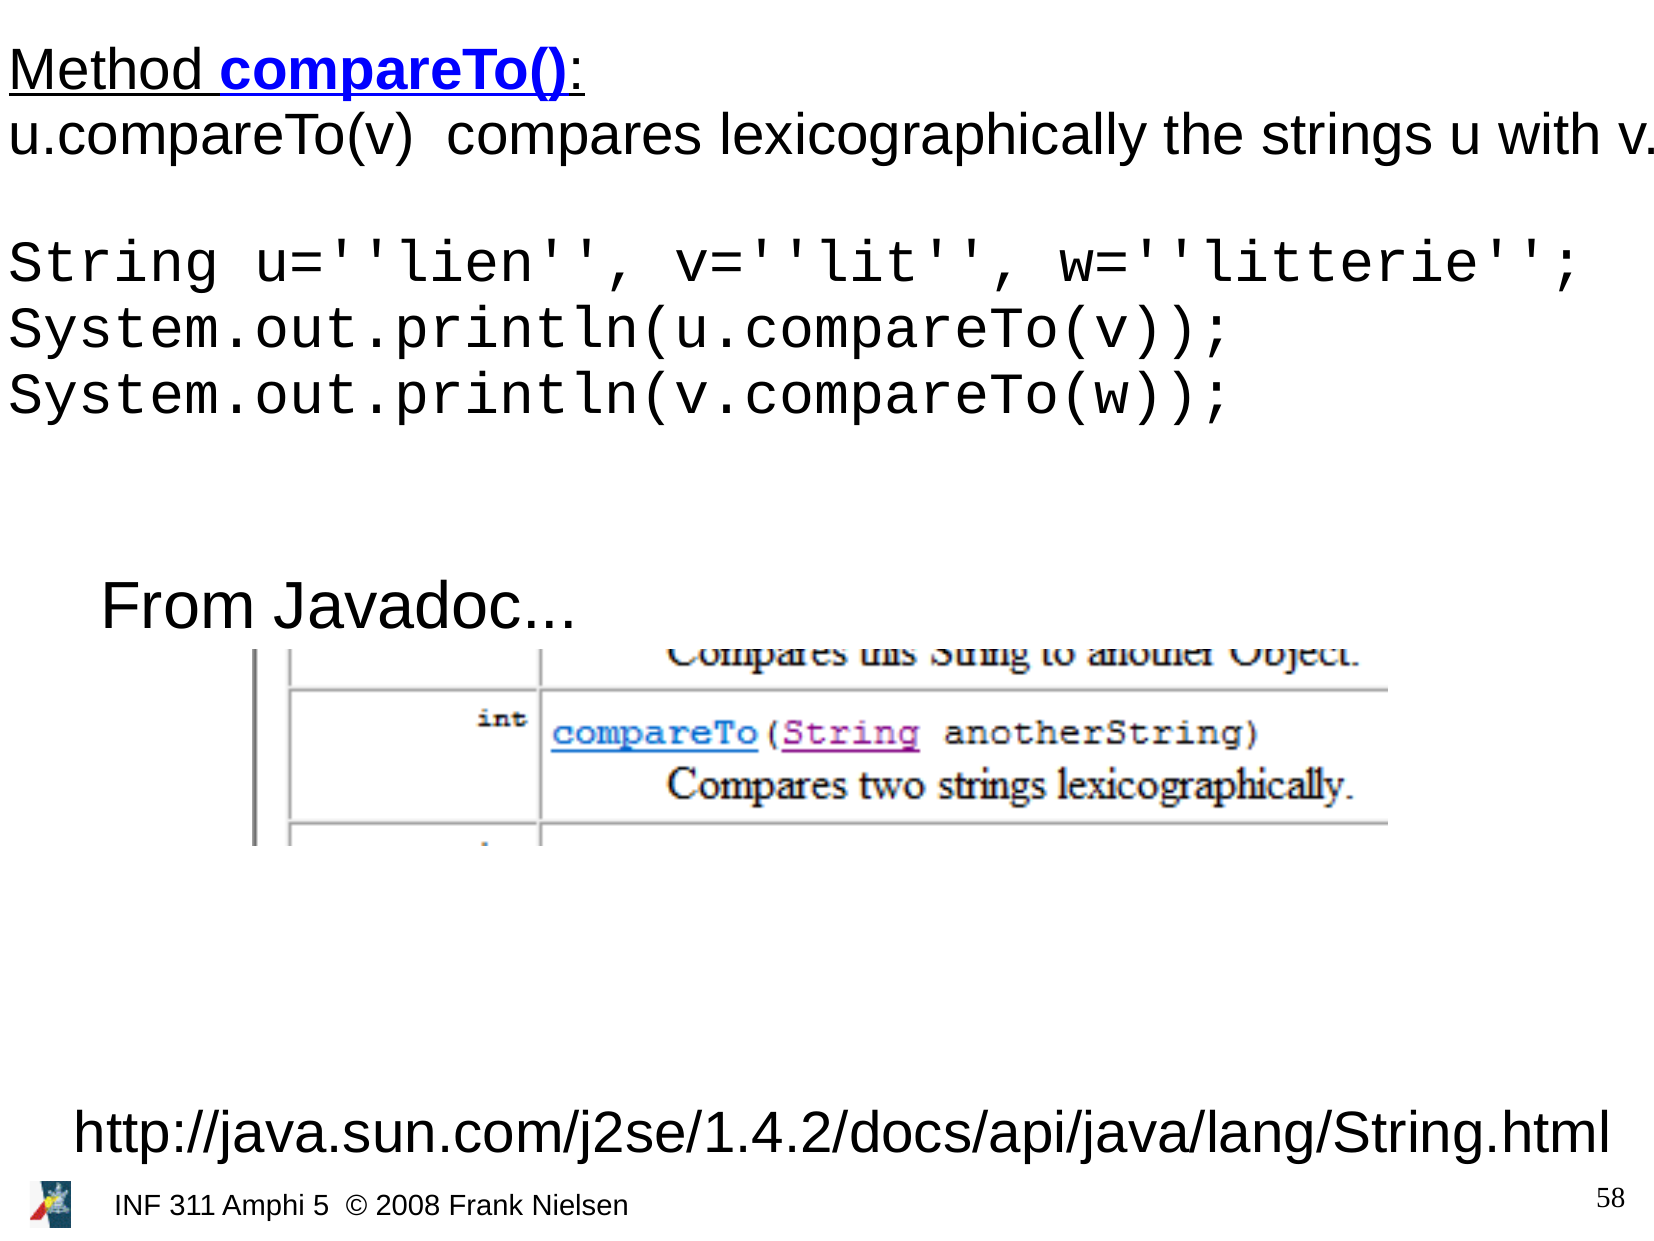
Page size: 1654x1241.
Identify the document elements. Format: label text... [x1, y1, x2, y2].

text_box From Javadoc... [85, 561, 594, 651]
text_box http://java.sun.com/j2se/1.4.2/docs/api/java/lang/String.html [59, 1092, 1629, 1173]
picture [29, 1181, 71, 1228]
picture [252, 649, 1388, 846]
text_box Method compareTo(): u.compareTo(v) compares lexicographically the strings u with v. String u=''lien'', v=''lit'', w=''litterie''; System.out.println(u.compareTo(v)); System.out.println(v.compareTo(w)); [0, 29, 1654, 427]
